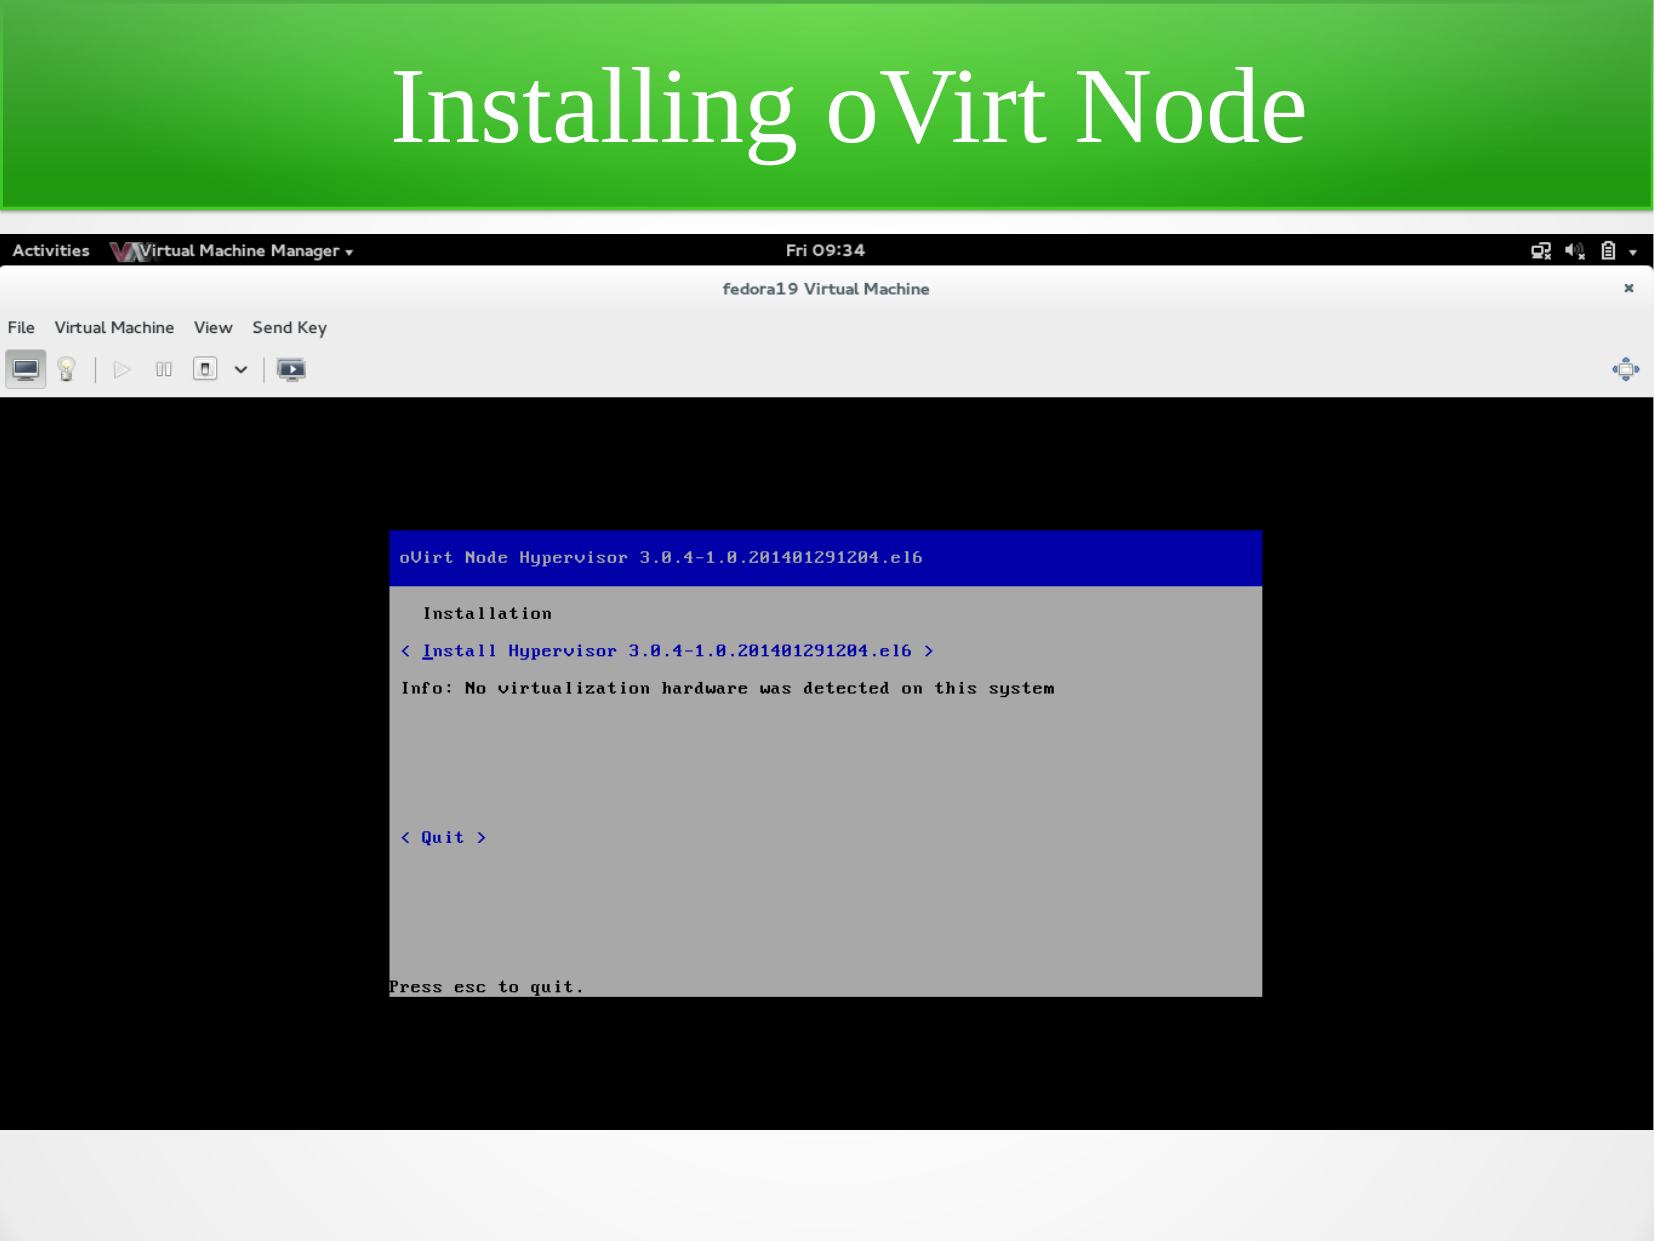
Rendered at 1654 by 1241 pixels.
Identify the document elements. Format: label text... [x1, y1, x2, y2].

title Installing oVirt Node [86, 11, 1576, 200]
picture [0, 234, 1654, 1130]
